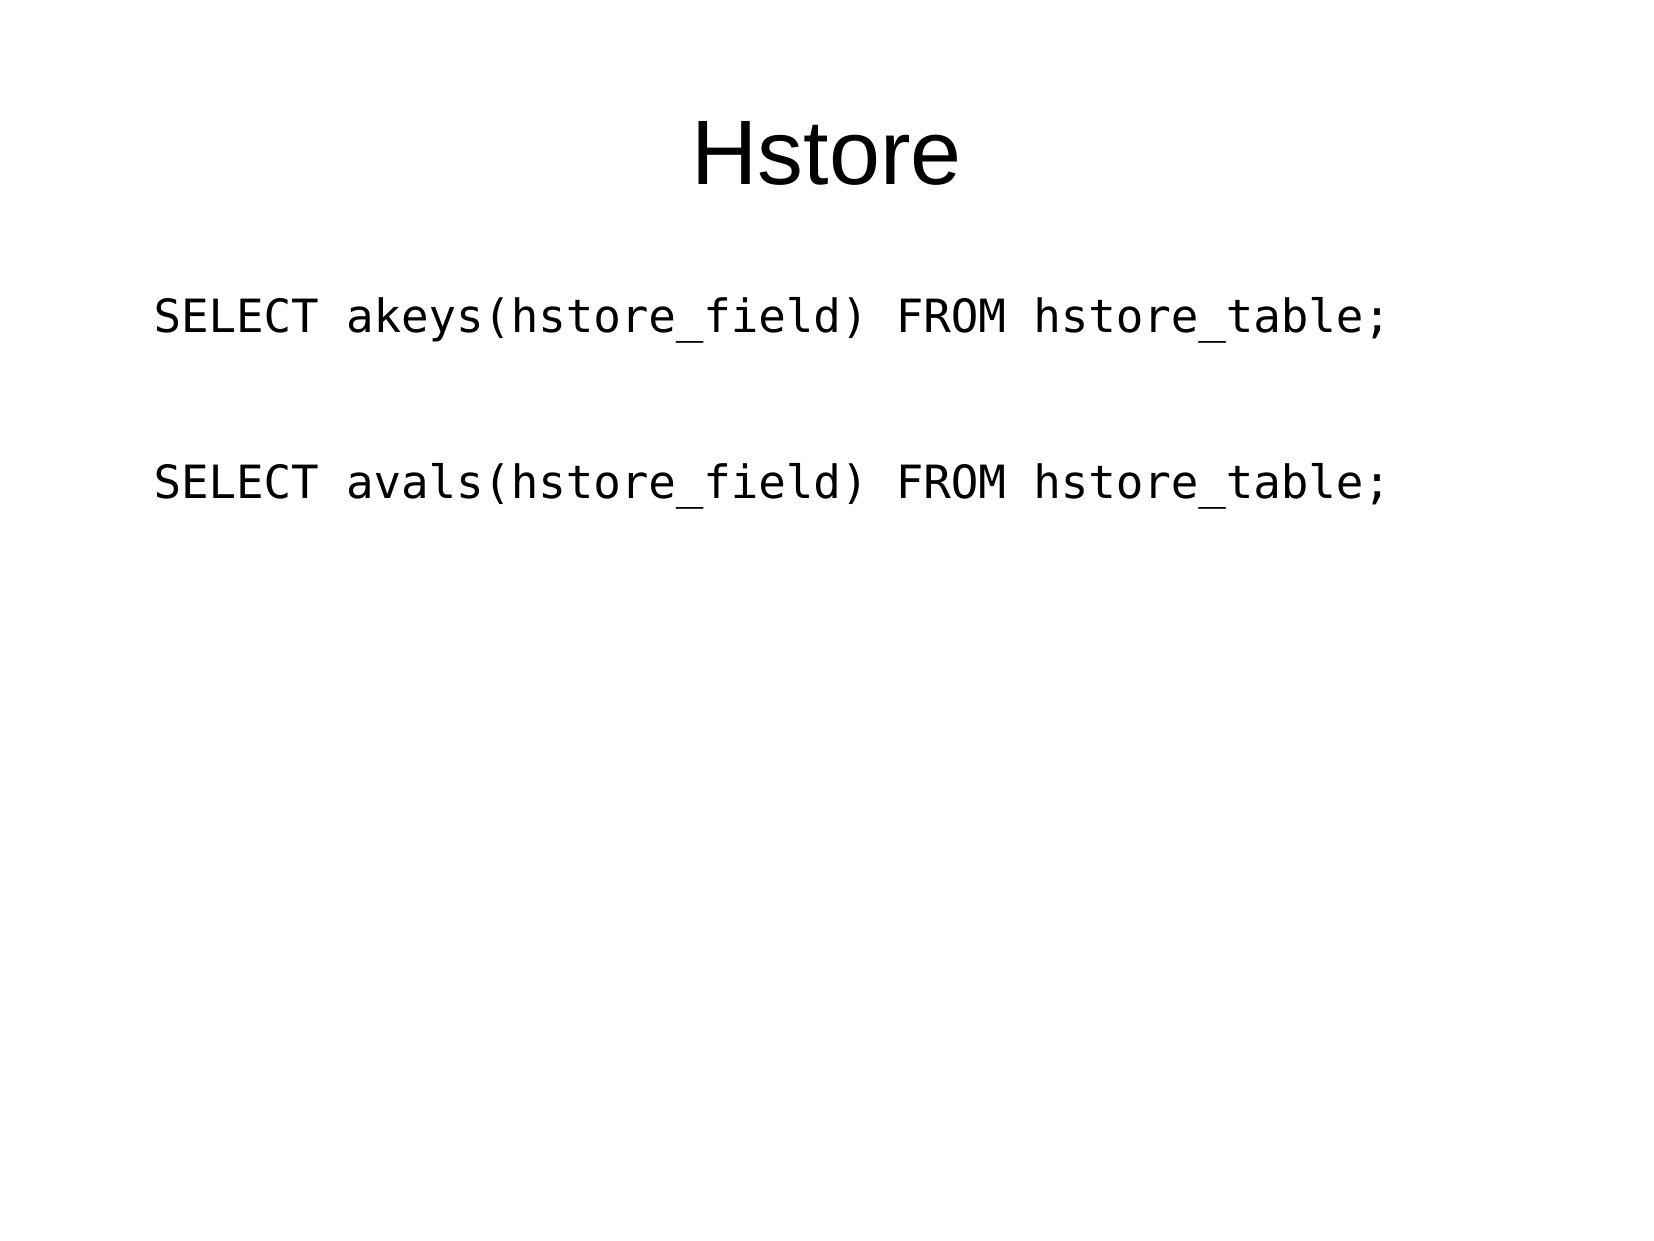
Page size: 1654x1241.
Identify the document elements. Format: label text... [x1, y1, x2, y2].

list SELECT akeys(hstore_field) FROM hstore_table; SELECT avals(hstore_field) FROM hstore_table; [82, 290, 1571, 1010]
title Hstore [82, 49, 1571, 257]
